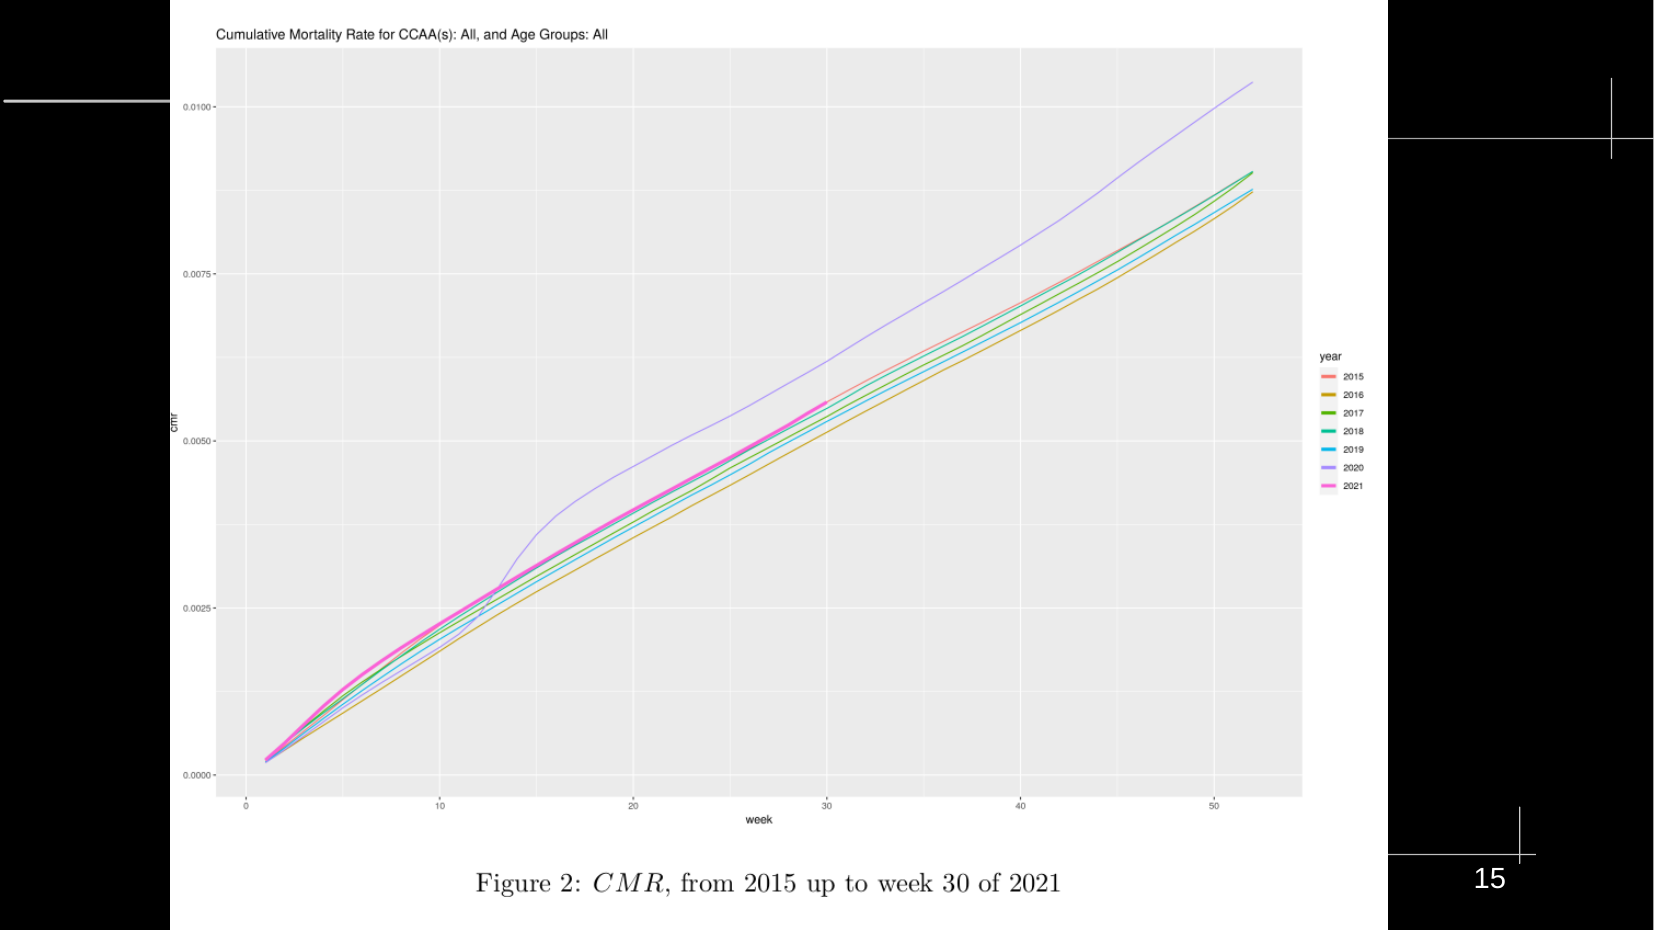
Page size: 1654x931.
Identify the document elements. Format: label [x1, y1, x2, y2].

picture [170, 0, 1388, 931]
